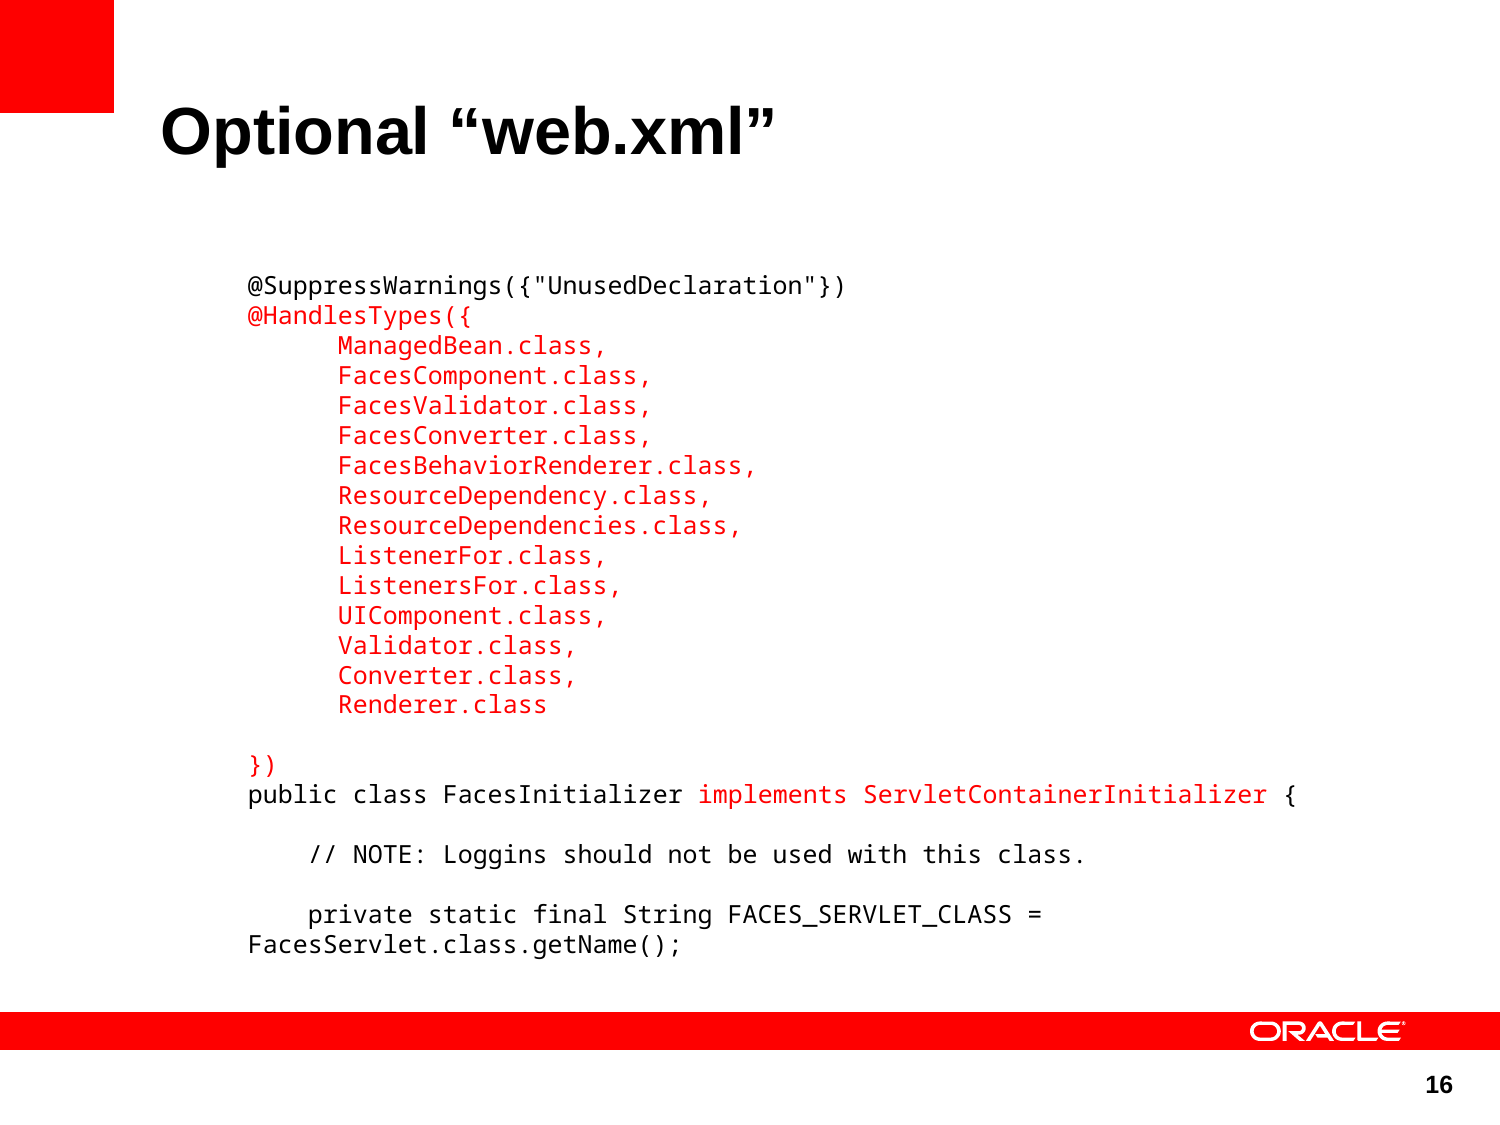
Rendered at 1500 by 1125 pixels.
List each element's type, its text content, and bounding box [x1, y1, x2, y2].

picture [0, 0, 114, 113]
title Optional “web.xml” [145, 53, 1463, 210]
text_box @SuppressWarnings({"UnusedDeclaration"}) @HandlesTypes({ ManagedBean.class, FacesComponent.class, FacesValidator.class, FacesConverter.class, FacesBehaviorRenderer.class, ResourceDependency.class, ResourceDependencies.class, ListenerFor.class, ListenersFor.class, UIComponent.class, Validator.class, Converter.class, Renderer.class }) public class FacesInitializer implements ServletContainerInitializer { // NOTE: Loggins should not be used with this class. private static final String FACES_SERVLET_CLASS = FacesServlet.class.getName(); [233, 262, 1351, 996]
picture [0, 1012, 1500, 1050]
